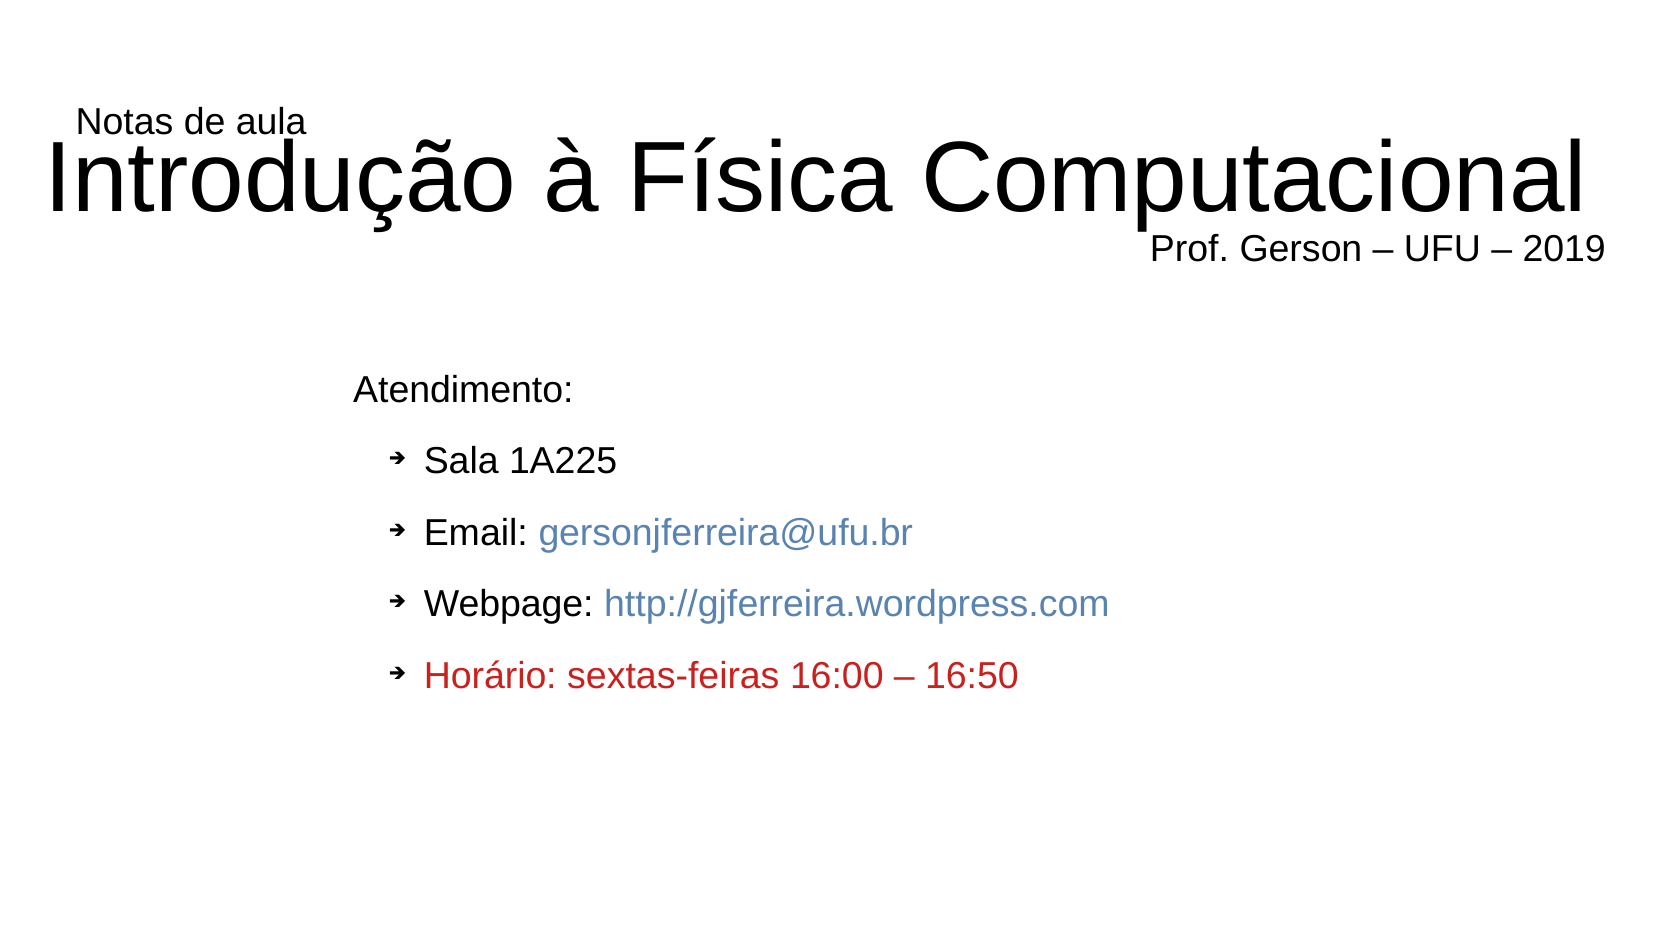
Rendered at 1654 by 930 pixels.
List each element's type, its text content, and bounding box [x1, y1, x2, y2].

text_box Notas de aula [60, 93, 322, 150]
text_box Introdução à Física Computacional [30, 113, 1603, 240]
text_box Atendimento: Sala 1A225 Email: gersonjferreira@ufu.br Webpage: http://gjferreira.wordpress.com Horário: sextas-feiras 16:00 – 16:50 [338, 360, 1125, 704]
text_box Prof. Gerson – UFU – 2019 [1135, 220, 1621, 278]
